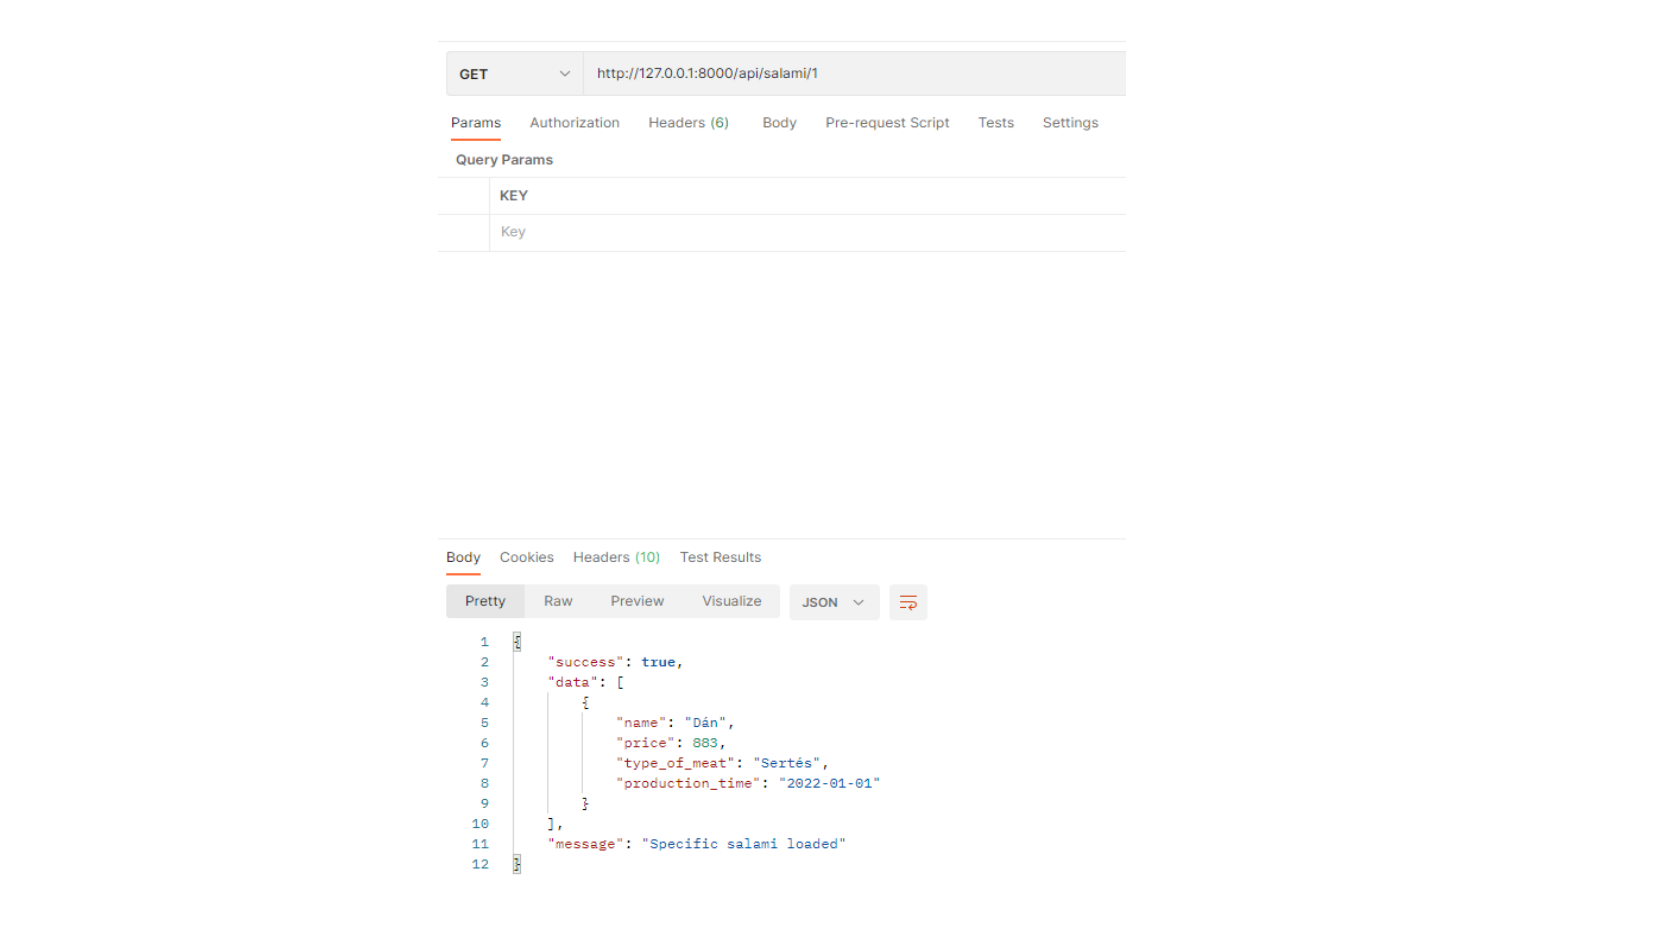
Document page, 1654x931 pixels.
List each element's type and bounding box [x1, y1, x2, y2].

picture [438, 32, 1126, 909]
